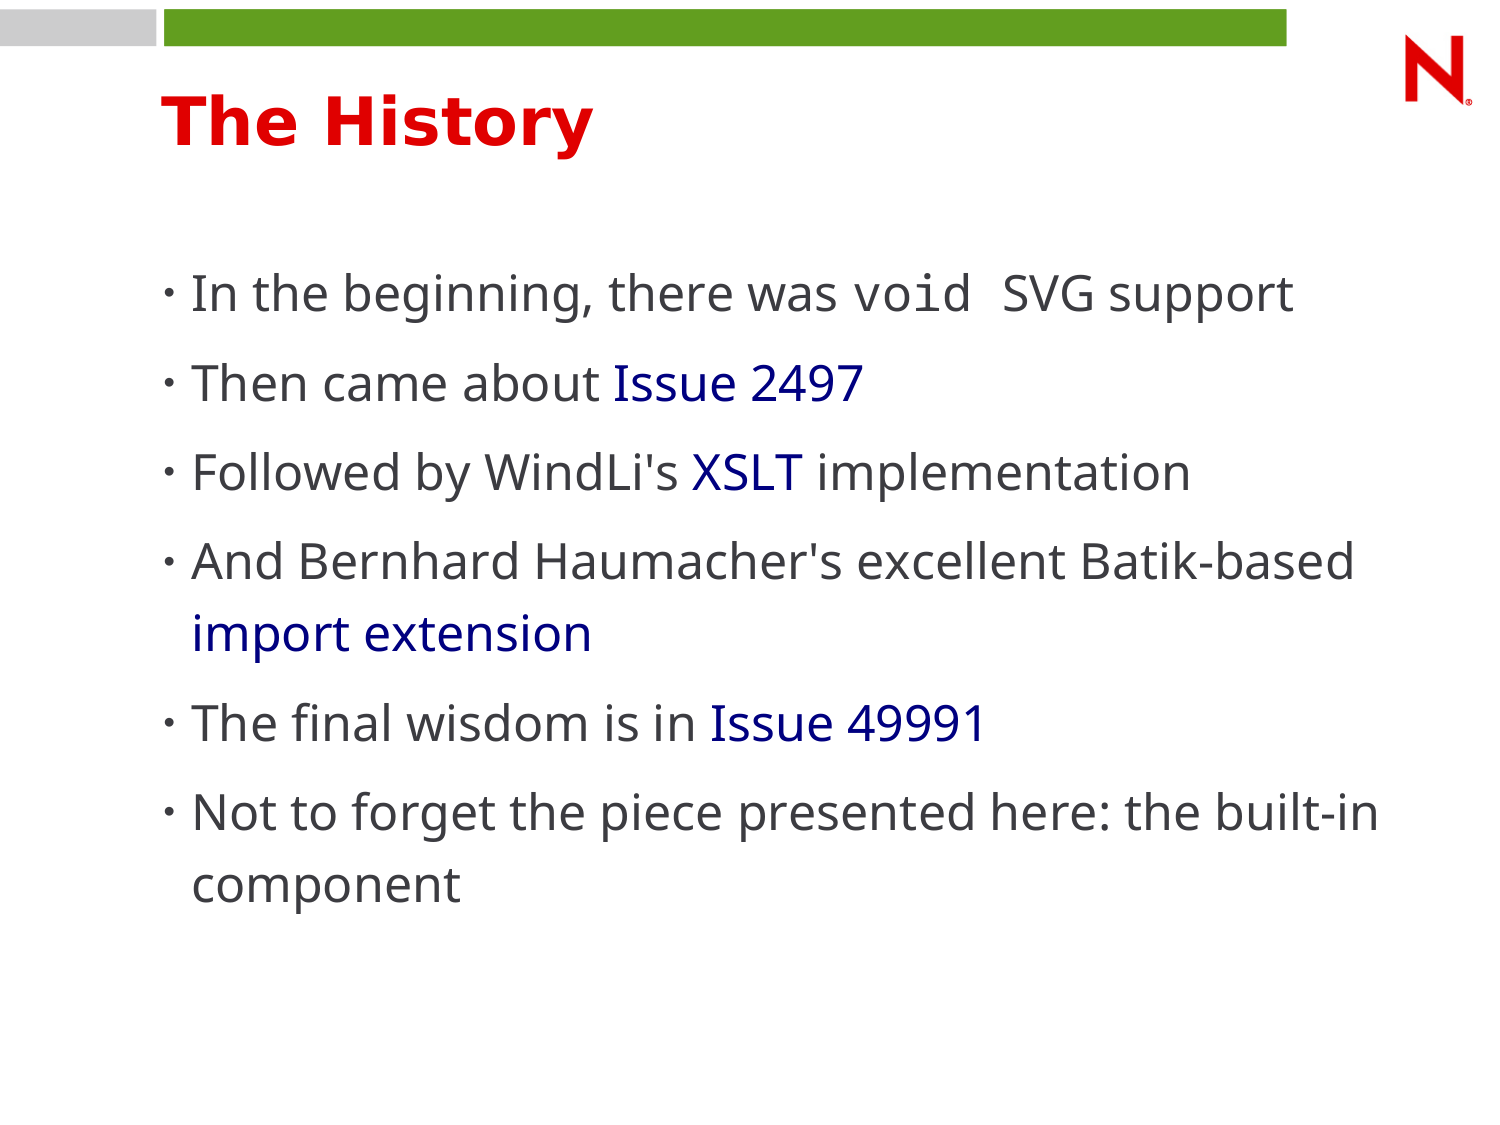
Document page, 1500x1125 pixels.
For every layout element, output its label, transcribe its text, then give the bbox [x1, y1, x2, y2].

title The History [161, 41, 1383, 205]
list In the beginning, there was void SVG support Then came about Issue 2497 Followed by WindLi's XSLT implementation And Bernhard Haumacher's excellent Batik-based import extension The final wisdom is in Issue 49991 Not to forget the piece presented here: the built-in component [163, 254, 1404, 986]
picture [1403, 32, 1473, 107]
